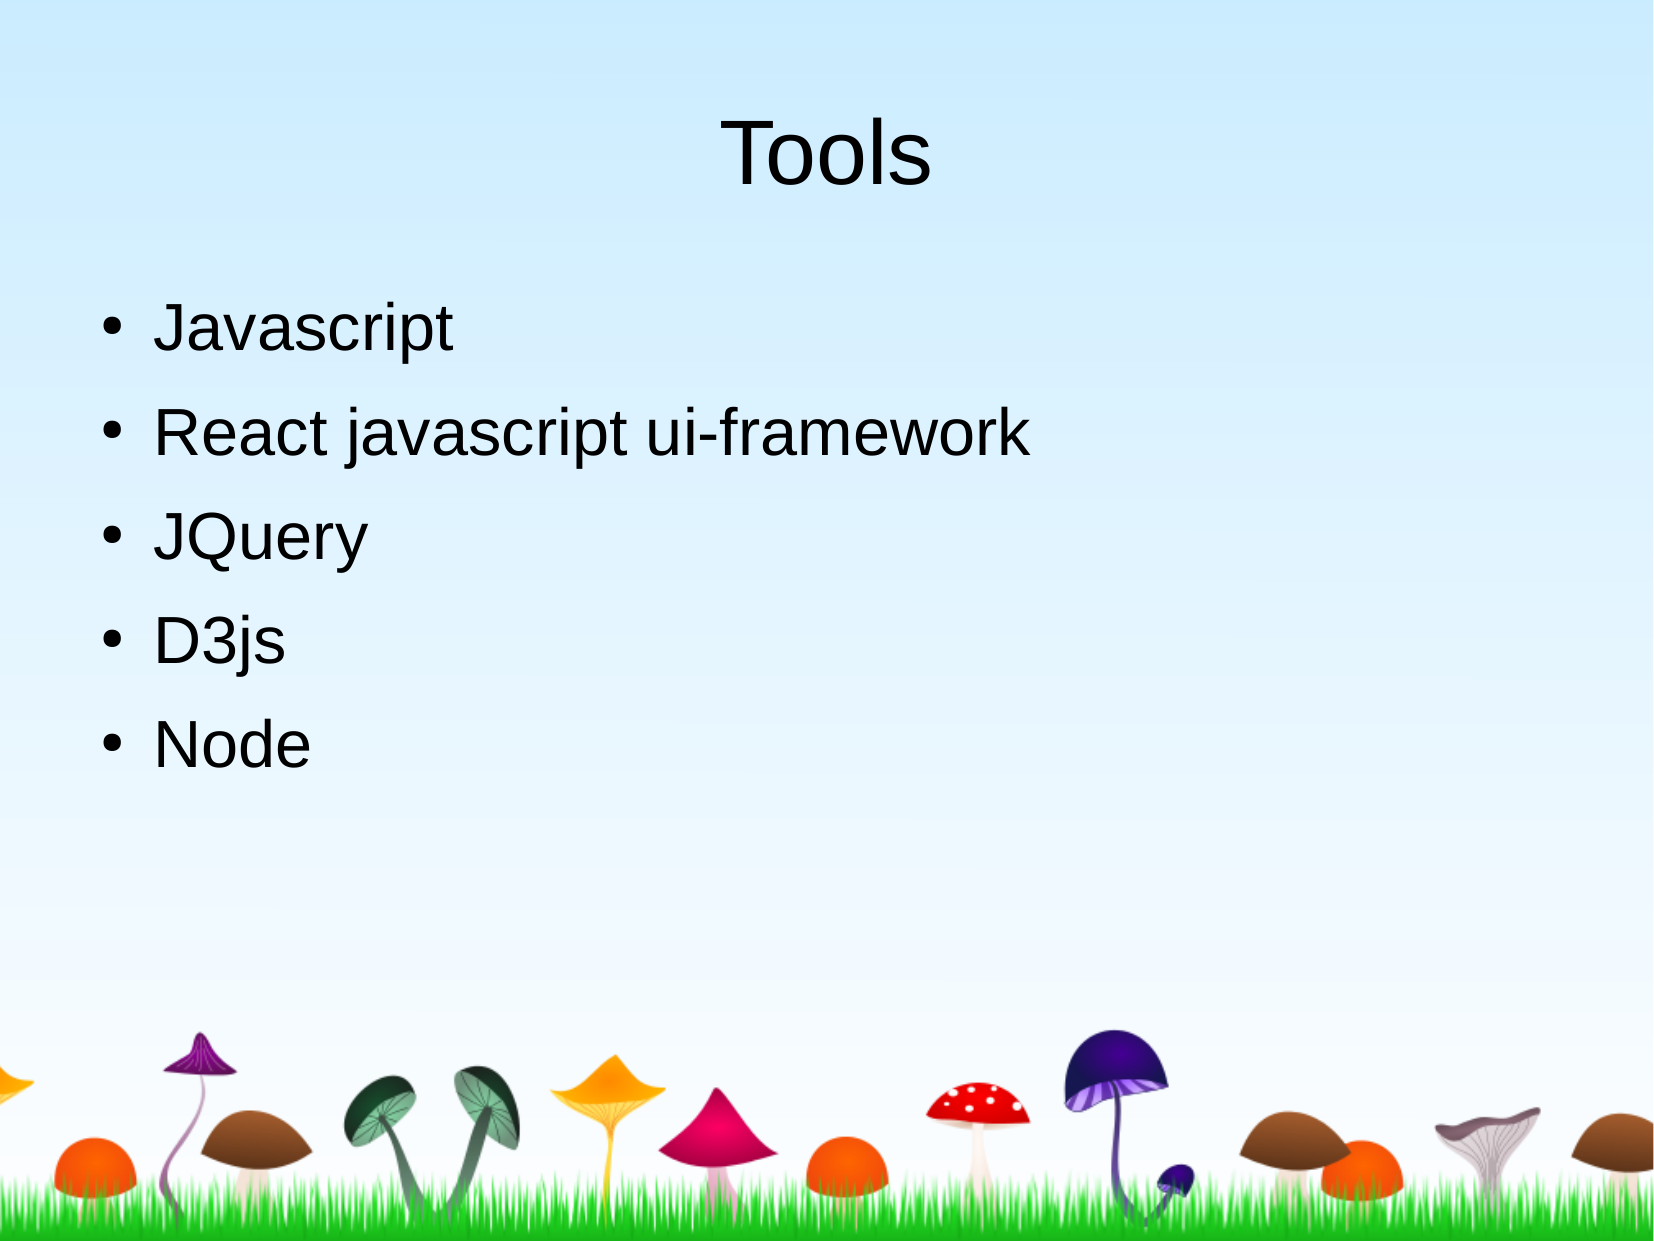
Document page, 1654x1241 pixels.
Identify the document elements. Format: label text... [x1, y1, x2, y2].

list Javascript React javascript ui-framework JQuery D3js Node [82, 290, 1571, 1109]
title Tools [82, 49, 1571, 257]
picture [0, 0, 1654, 1241]
